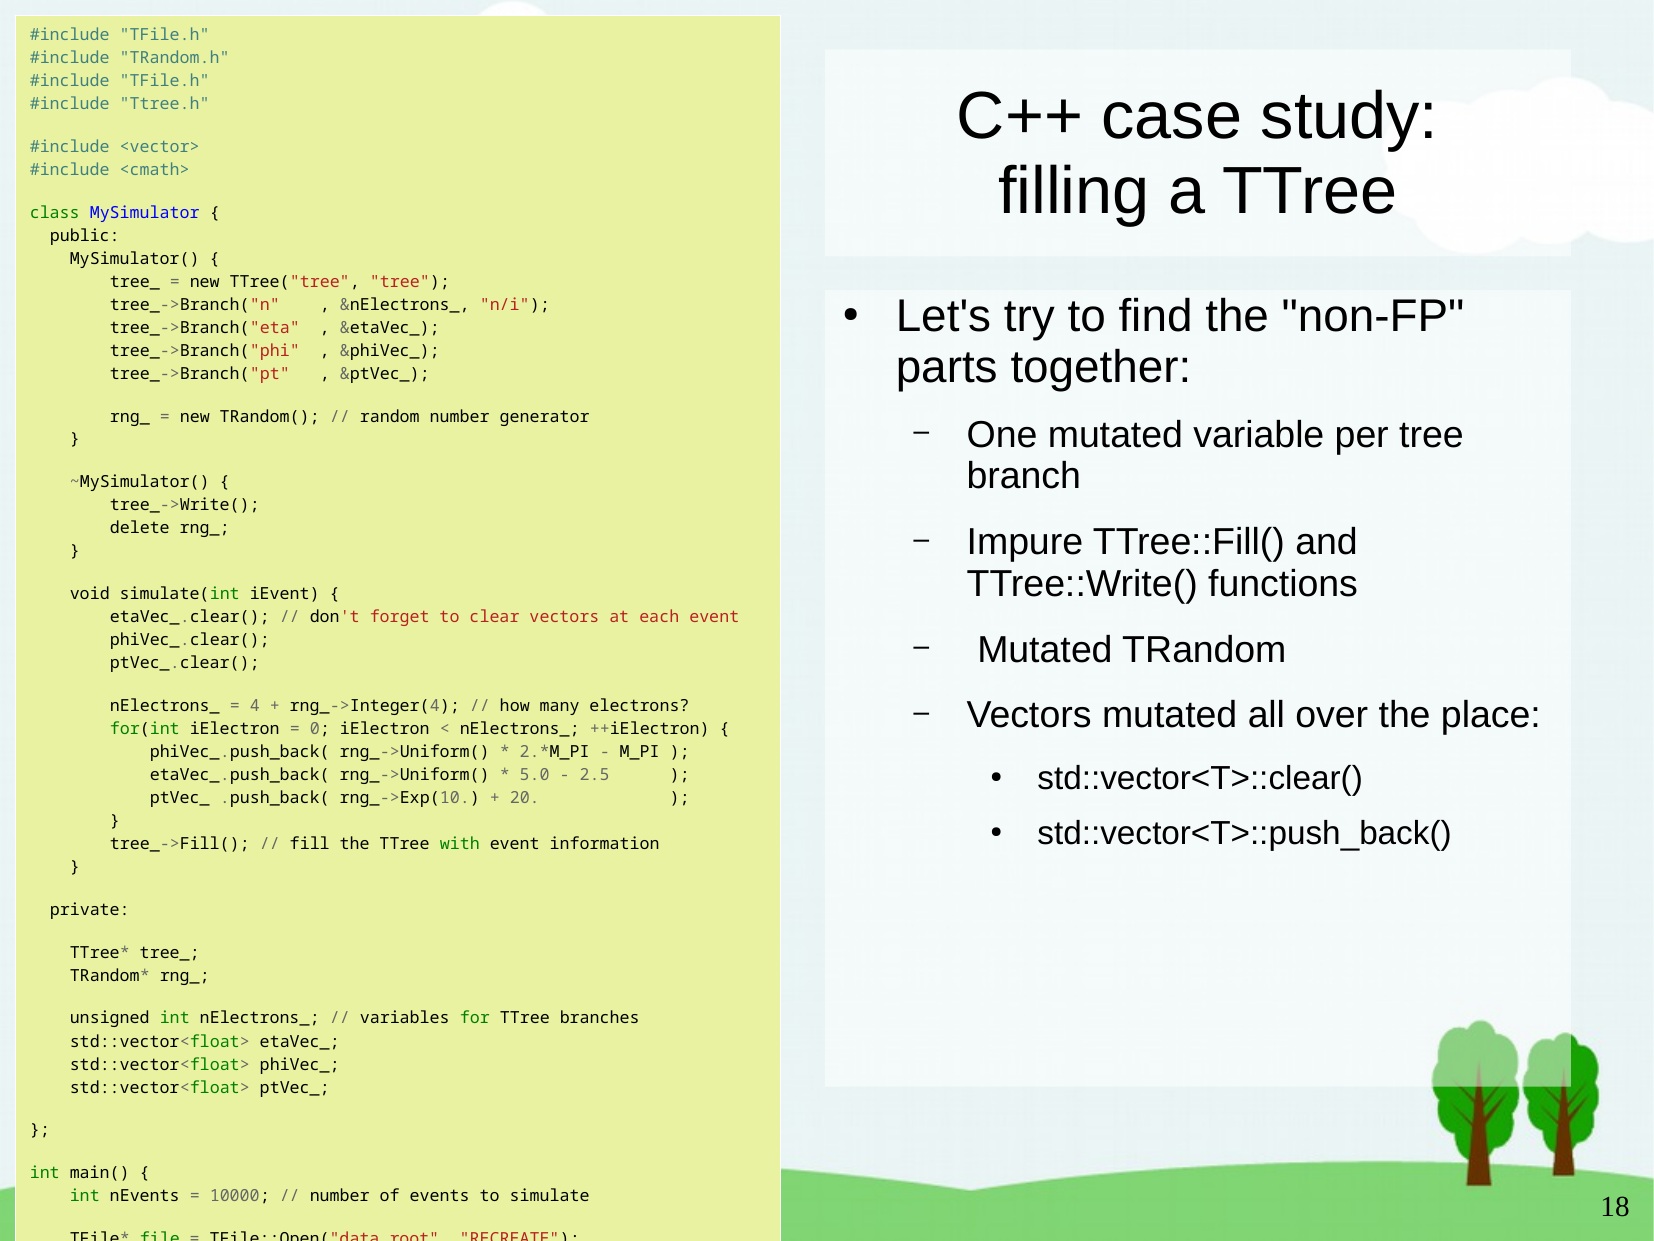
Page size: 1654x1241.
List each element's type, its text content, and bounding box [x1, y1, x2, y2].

picture [0, 0, 1654, 1241]
title C++ case study: filling a TTree [825, 49, 1571, 257]
list Let's try to find the "non-FP" parts together: One mutated variable per tree branch Impure TTree::Fill() and TTree::Write() functions Mutated TRandom Vectors mutated all over the place: std::vector<T>::clear() std::vector<T>::push_back() [825, 290, 1571, 1087]
text_box #include "TFile.h" #include "TRandom.h" #include "TFile.h" #include "Ttree.h" #include <vector> #include <cmath> class MySimulator { public: MySimulator() { tree_ = new TTree("tree", "tree"); tree_->Branch("n" , &nElectrons_, "n/i"); tree_->Branch("eta" , &etaVec_); tree_->Branch("phi" , &phiVec_); tree_->Branch("pt" , &ptVec_); rng_ = new TRandom(); // random number generator } ~MySimulator() { tree_->Write(); delete rng_; } void simulate(int iEvent) { etaVec_.clear(); // don't forget to clear vectors at each event phiVec_.clear(); ptVec_.clear(); nElectrons_ = 4 + rng_->Integer(4); // how many electrons? for(int iElectron = 0; iElectron < nElectrons_; ++iElectron) { phiVec_.push_back( rng_->Uniform() * 2.*M_PI - M_PI ); etaVec_.push_back( rng_->Uniform() * 5.0 - 2.5 ); ptVec_ .push_back( rng_->Exp(10.) + 20. ); } tree_->Fill(); // fill the TTree with event information } private: TTree* tree_; TRandom* rng_; unsigned int nElectrons_; // variables for TTree branches std::vector<float> etaVec_; std::vector<float> phiVec_; std::vector<float> ptVec_; }; int main() { int nEvents = 10000; // number of events to simulate TFile* file = TFile::Open("data.root", "RECREATE"); MySimulator simulator{}; for(int iEvent = 0; iEvent < nEvents; ++iEvent) { simulator.simulate(iEvent); } delete file; } [15, 15, 781, 1231]
